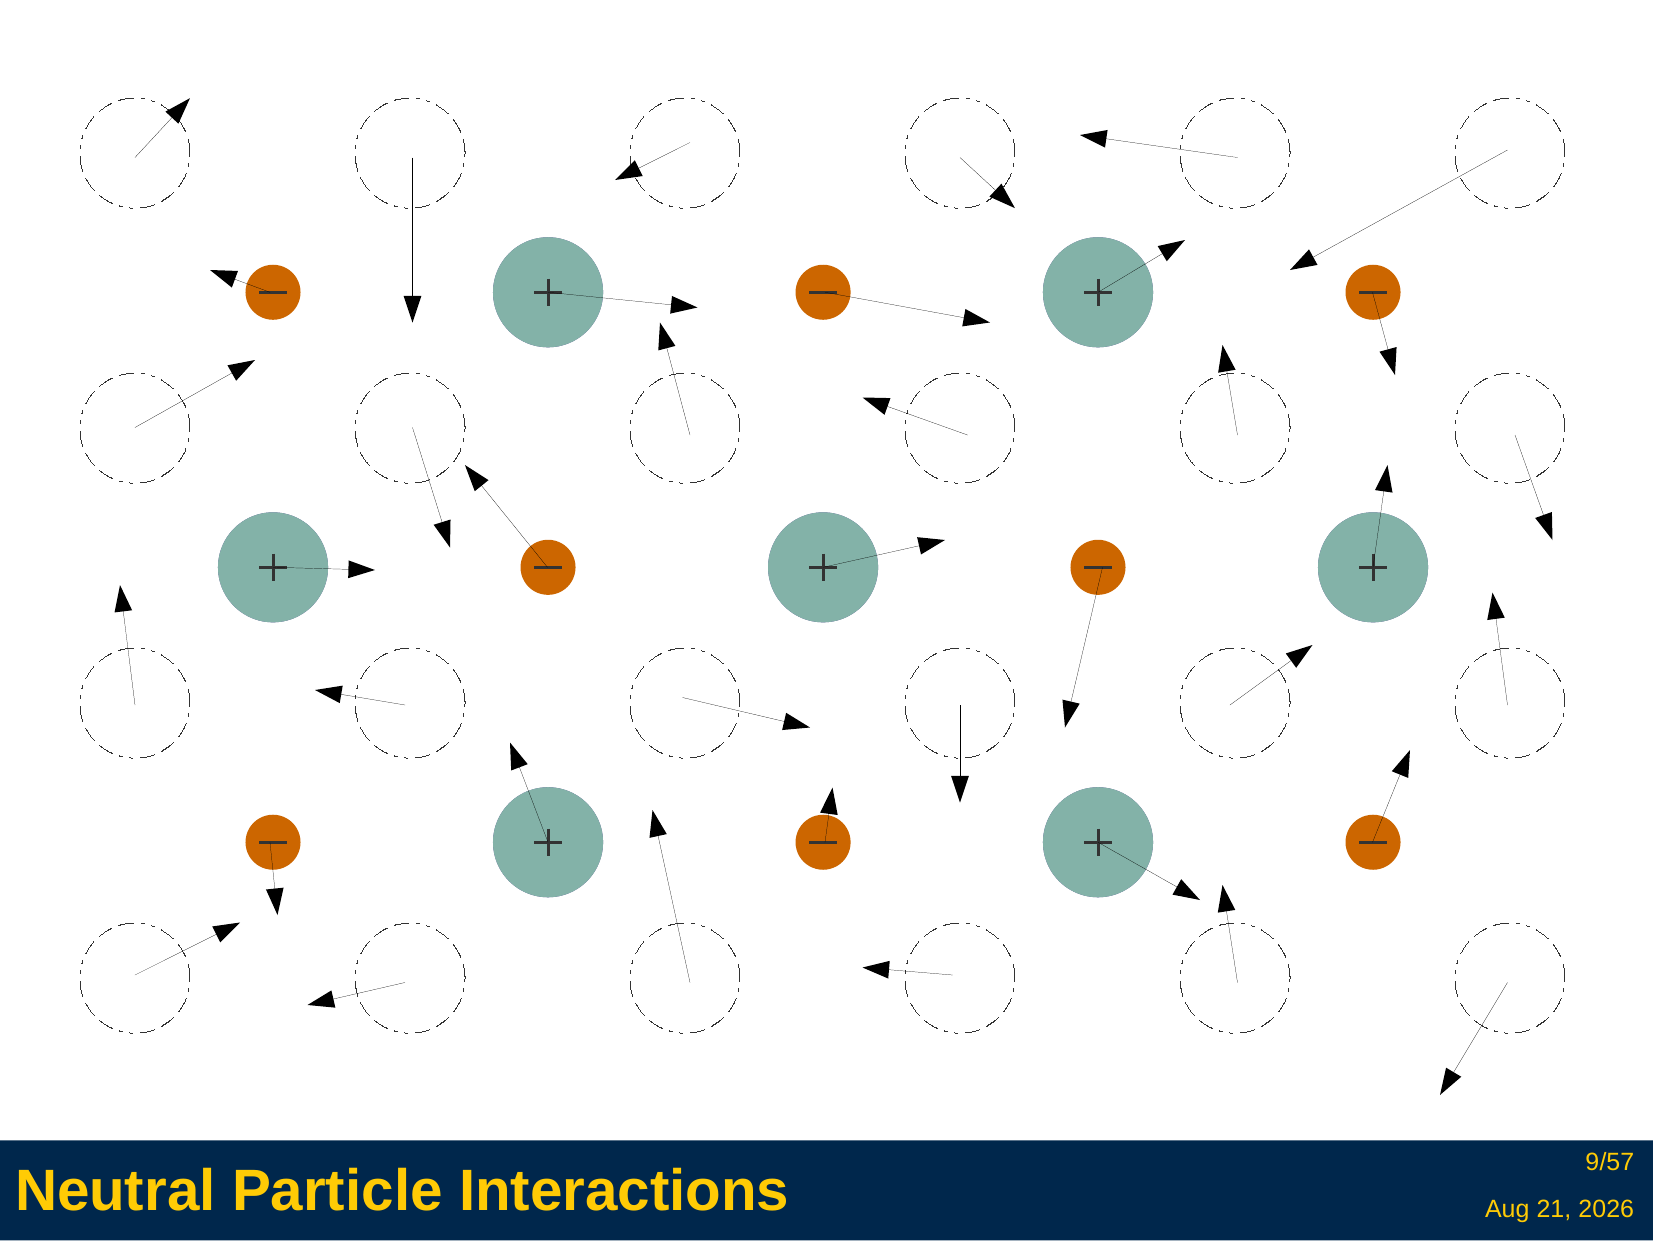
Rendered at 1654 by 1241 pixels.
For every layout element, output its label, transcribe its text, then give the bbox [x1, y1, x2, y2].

text_box [217, 512, 329, 623]
text_box [1042, 787, 1154, 898]
text_box [492, 237, 604, 348]
text_box [795, 814, 851, 870]
text_box [1042, 237, 1154, 348]
text_box [1345, 814, 1401, 870]
text_box [1070, 539, 1126, 595]
text_box [768, 512, 879, 623]
text_box [1317, 512, 1429, 623]
text_box [245, 814, 301, 870]
text_box [245, 264, 301, 320]
title Neutral Particle Interactions [14, 1140, 1380, 1241]
text_box [1345, 264, 1401, 320]
text_box [492, 787, 604, 898]
text_box [520, 539, 576, 595]
text_box [795, 264, 851, 320]
